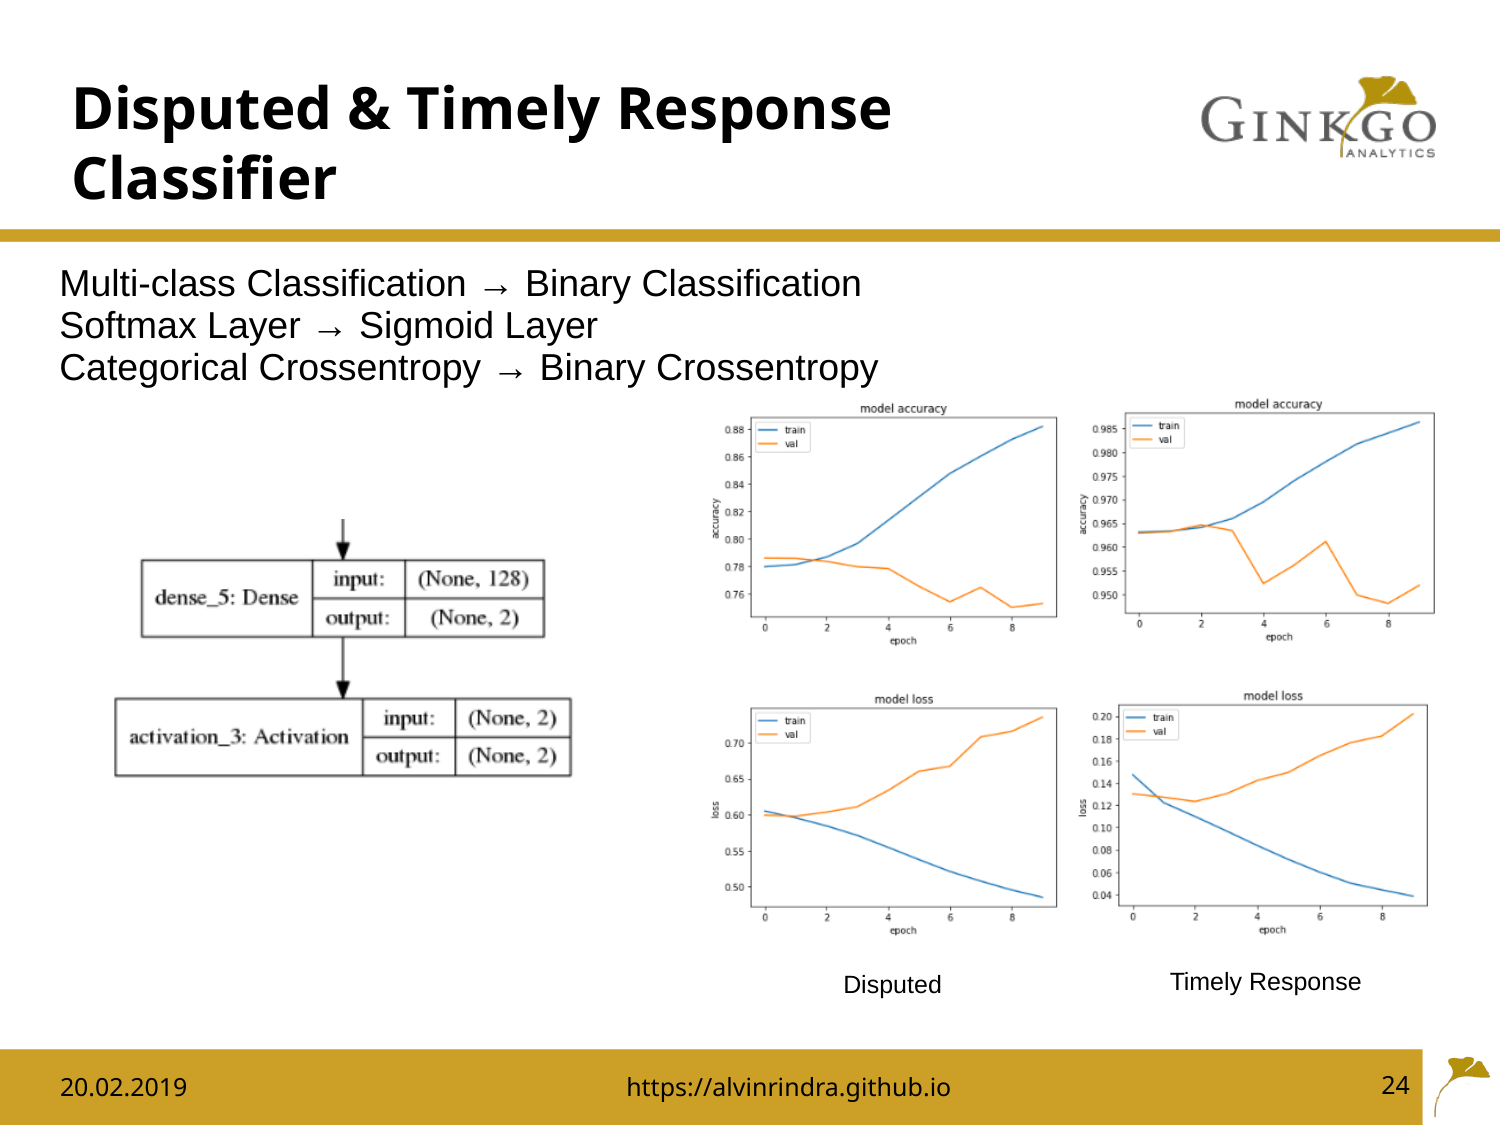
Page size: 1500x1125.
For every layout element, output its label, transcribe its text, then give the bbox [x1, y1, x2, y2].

text_box Timely Response [1155, 960, 1396, 1031]
list [60, 564, 1425, 1081]
text_box Multi-class Classification → Binary Classification Softmax Layer → Sigmoid Layer Categorical Crossentropy → Binary Crossentropy [44, 254, 1500, 564]
text_box Disputed [828, 963, 1036, 1021]
text_box 20.02.2019 [60, 1056, 266, 1117]
text_box https://alvinrindra.github.io [266, 1056, 993, 1117]
list Disputed & Timely Response Classifier [71, 71, 1066, 254]
picture [0, 0, 1500, 1125]
text_box <number> [1196, 1056, 1425, 1117]
